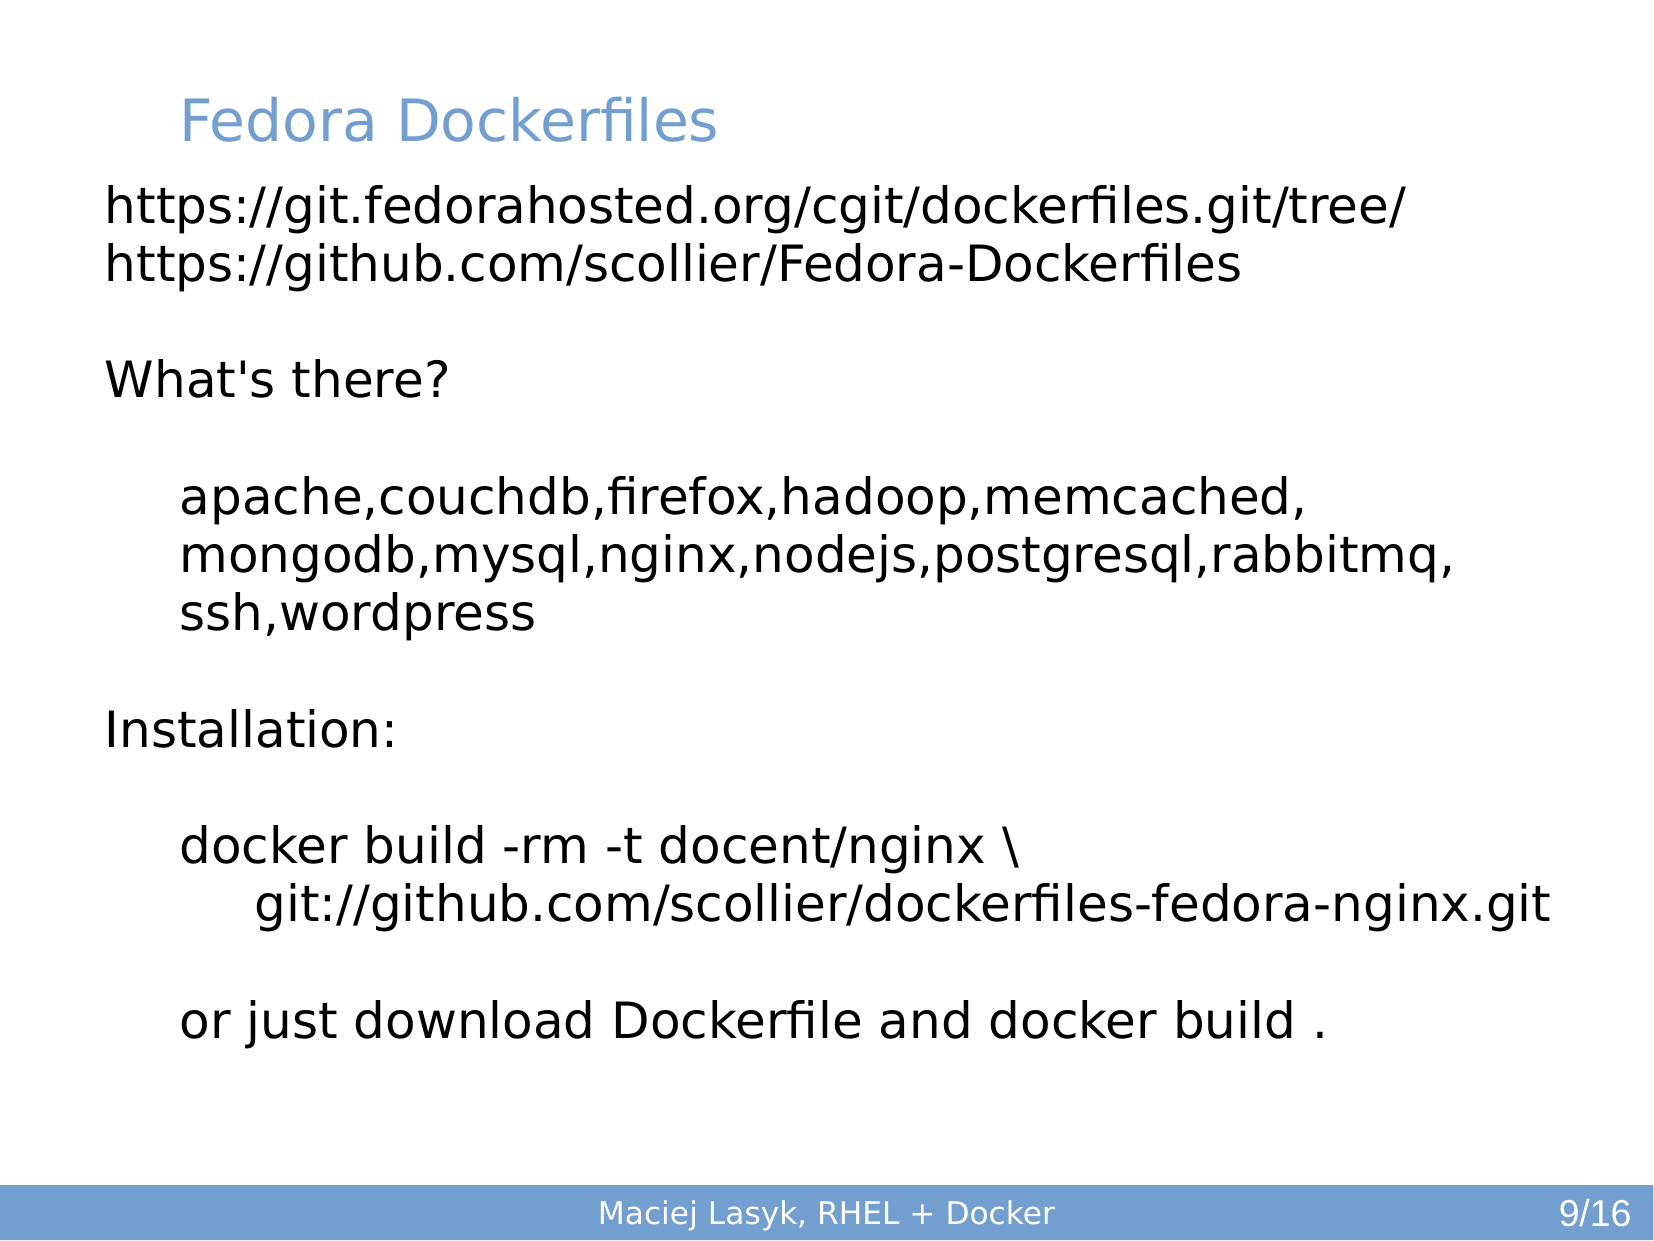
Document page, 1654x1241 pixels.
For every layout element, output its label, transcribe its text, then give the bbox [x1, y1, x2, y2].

text_box Maciej Lasyk, RHEL + Docker [583, 1188, 1071, 1240]
text_box [1647, 1185, 1654, 1241]
text_box 9/16 [1533, 1185, 1647, 1241]
text_box Fedora Dockerfiles [164, 79, 735, 163]
text_box [0, 1185, 1533, 1241]
text_box https://git.fedorahosted.org/cgit/dockerfiles.git/tree/ https://github.com/scollier/Fedora-Dockerfiles What's there? apache,couchdb,firefox,hadoop,memcached, mongodb,mysql,nginx,nodejs,postgresql,rabbitmq, ssh,wordpress Installation: docker build -rm -t docent/nginx \ git://github.com/scollier/dockerfiles-fedora-nginx.git or just download Dockerfile and docker build . [90, 169, 1568, 1058]
